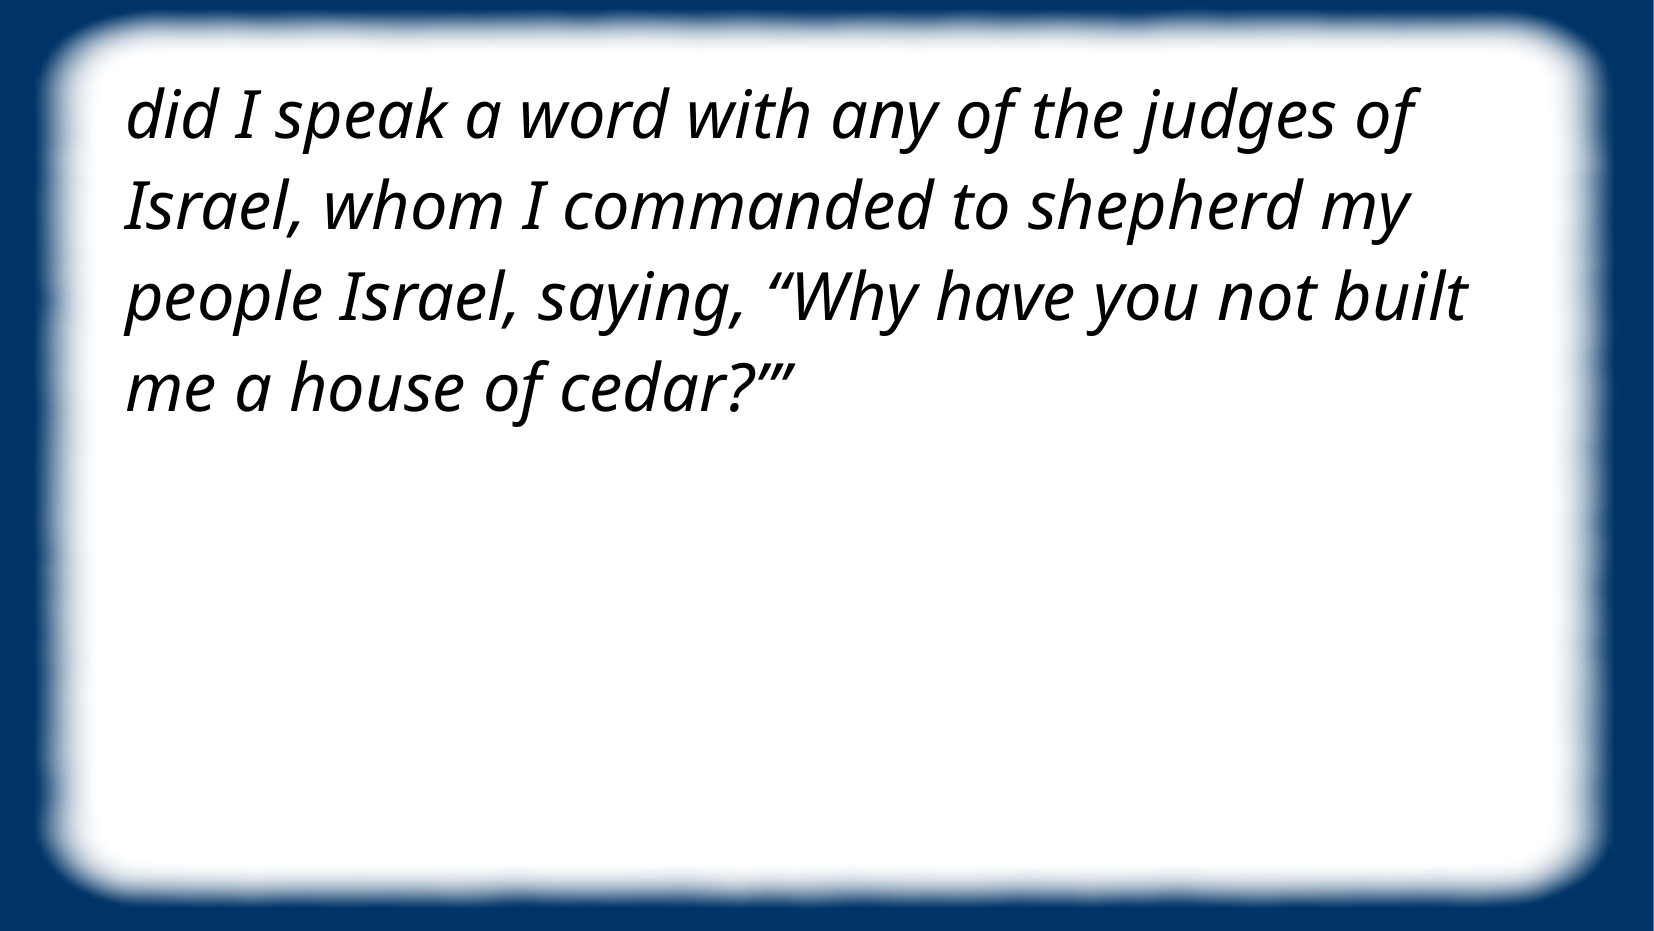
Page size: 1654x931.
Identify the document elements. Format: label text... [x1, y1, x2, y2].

picture [0, 0, 1654, 931]
text_box did I speak a word with any of the judges of Israel, whom I commanded to shepherd my people Israel, saying, “Why have you not built me a house of cedar?”’ [110, 60, 1551, 466]
